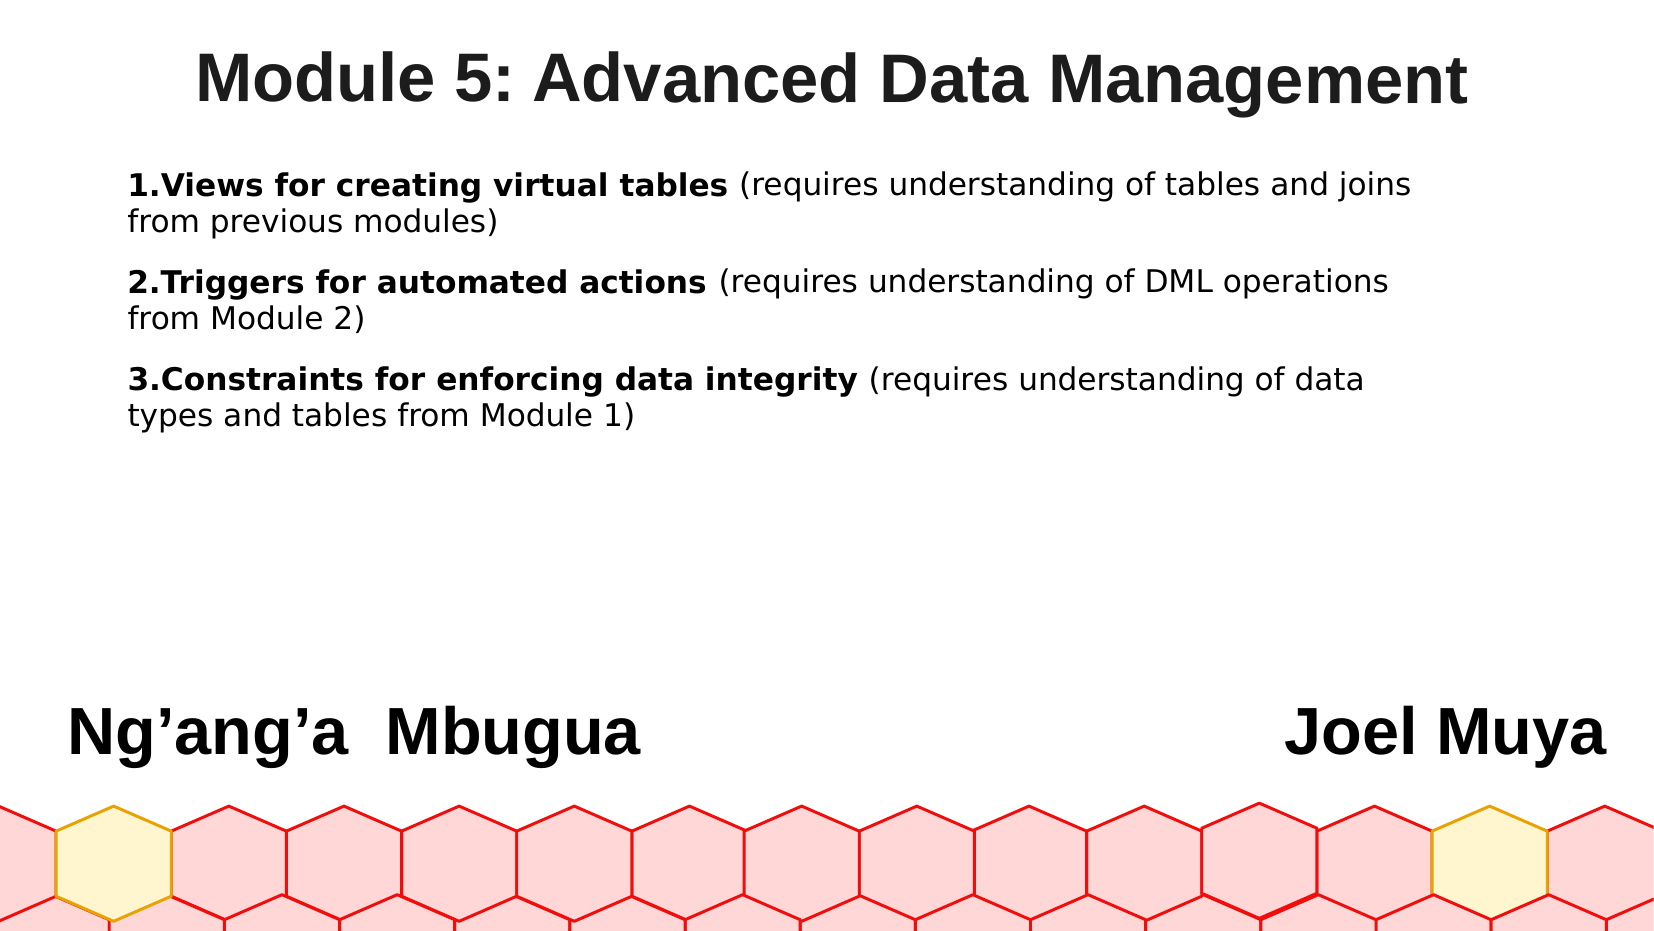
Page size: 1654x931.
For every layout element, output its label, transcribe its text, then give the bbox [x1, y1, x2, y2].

text_box Ng’ang’a Mbugua [0, 675, 863, 788]
text_box Joel Muya [937, 675, 1654, 788]
text_box 1.Views for creating virtual tables (requires understanding of tables and joins from previous modules) 2.Triggers for automated actions (requires understanding of DML operations from Module 2) 3.Constraints for enforcing data integrity (requires understanding of data types and tables from Module 1) [112, 158, 1429, 498]
title Module 5: Advanced Data Management [0, 0, 1654, 159]
